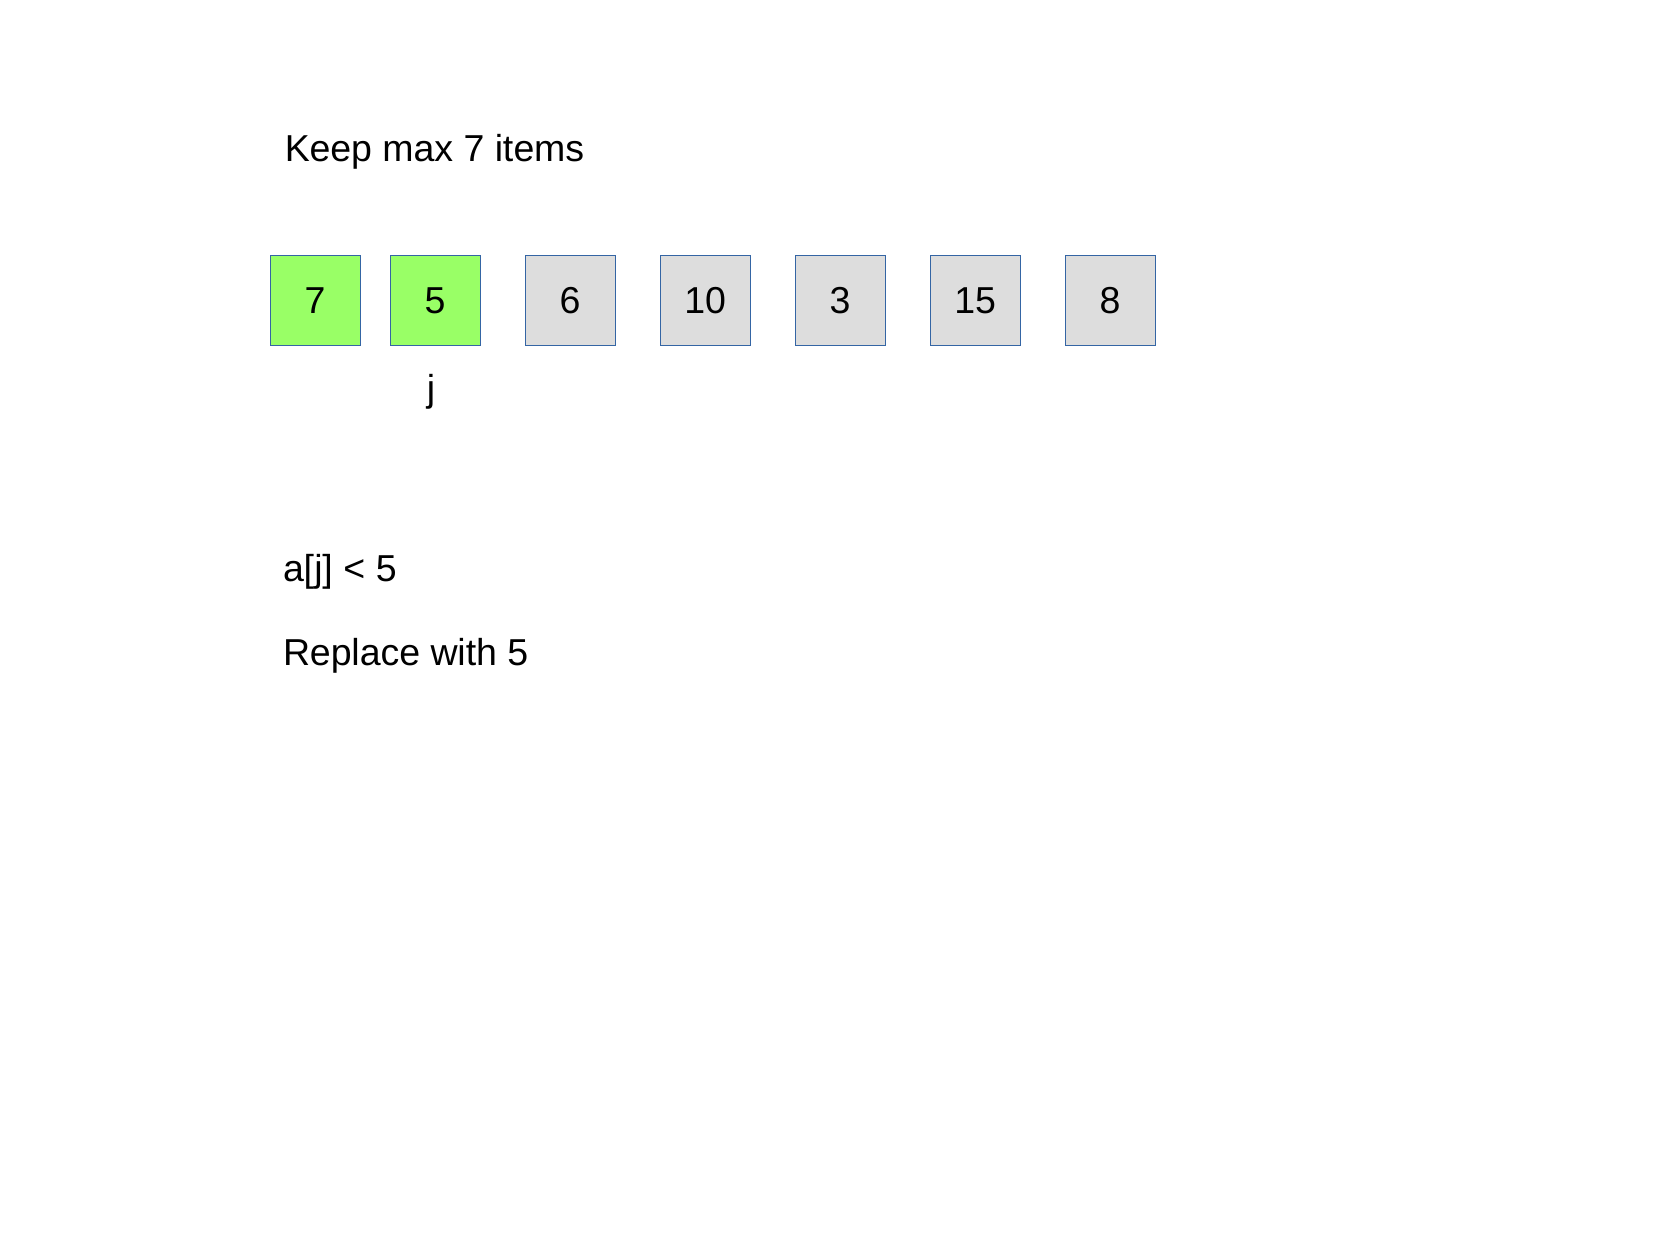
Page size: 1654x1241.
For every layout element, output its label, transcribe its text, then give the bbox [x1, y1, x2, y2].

text_box 8 [1065, 255, 1156, 346]
text_box j [412, 360, 451, 417]
text_box 6 [525, 255, 616, 346]
text_box 10 [660, 255, 751, 346]
text_box 5 [390, 255, 481, 346]
text_box Keep max 7 items [270, 120, 600, 177]
text_box a[j] < 5 Replace with 5 [268, 540, 544, 681]
text_box 7 [270, 255, 361, 346]
text_box 3 [795, 255, 886, 346]
text_box 15 [930, 255, 1021, 346]
